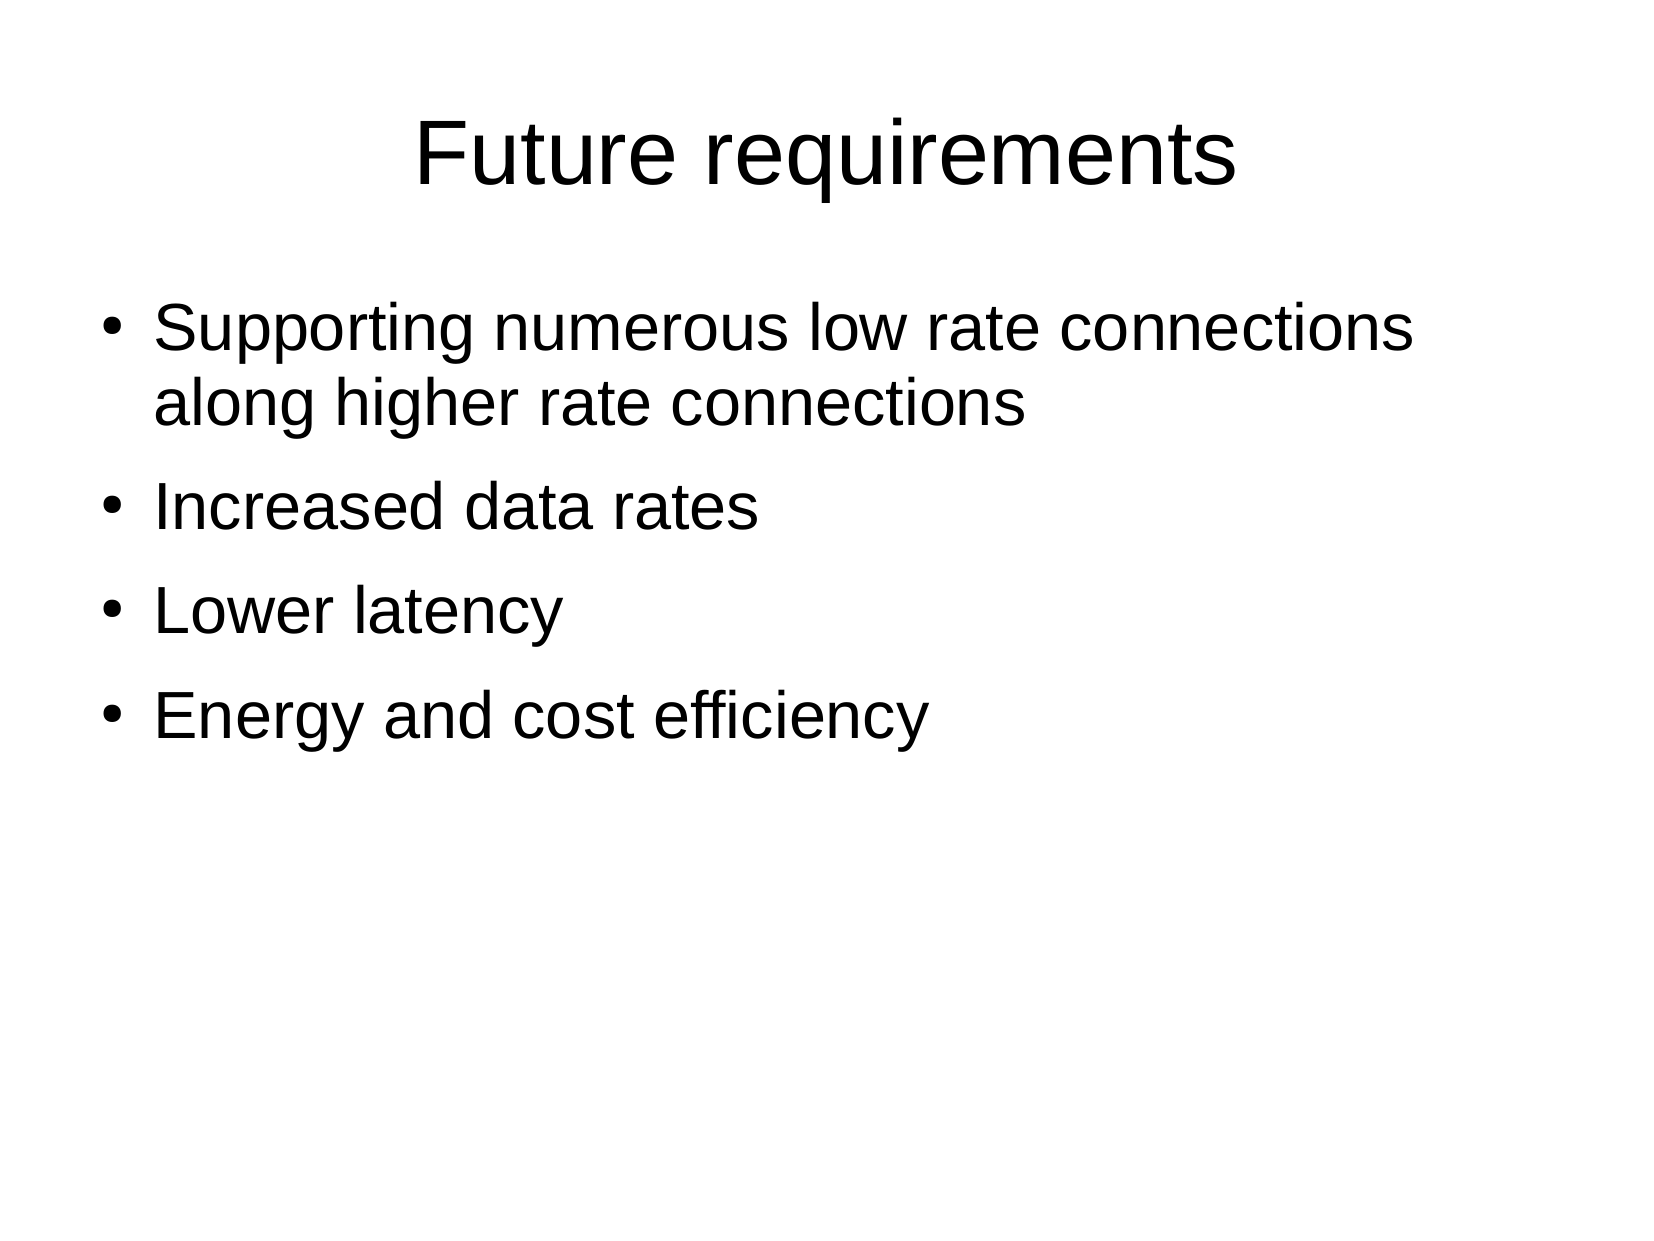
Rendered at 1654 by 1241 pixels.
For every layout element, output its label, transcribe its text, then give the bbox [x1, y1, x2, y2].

title Future requirements [82, 49, 1571, 257]
list Supporting numerous low rate connections along higher rate connections Increased data rates Lower latency Energy and cost efficiency [82, 290, 1571, 1010]
